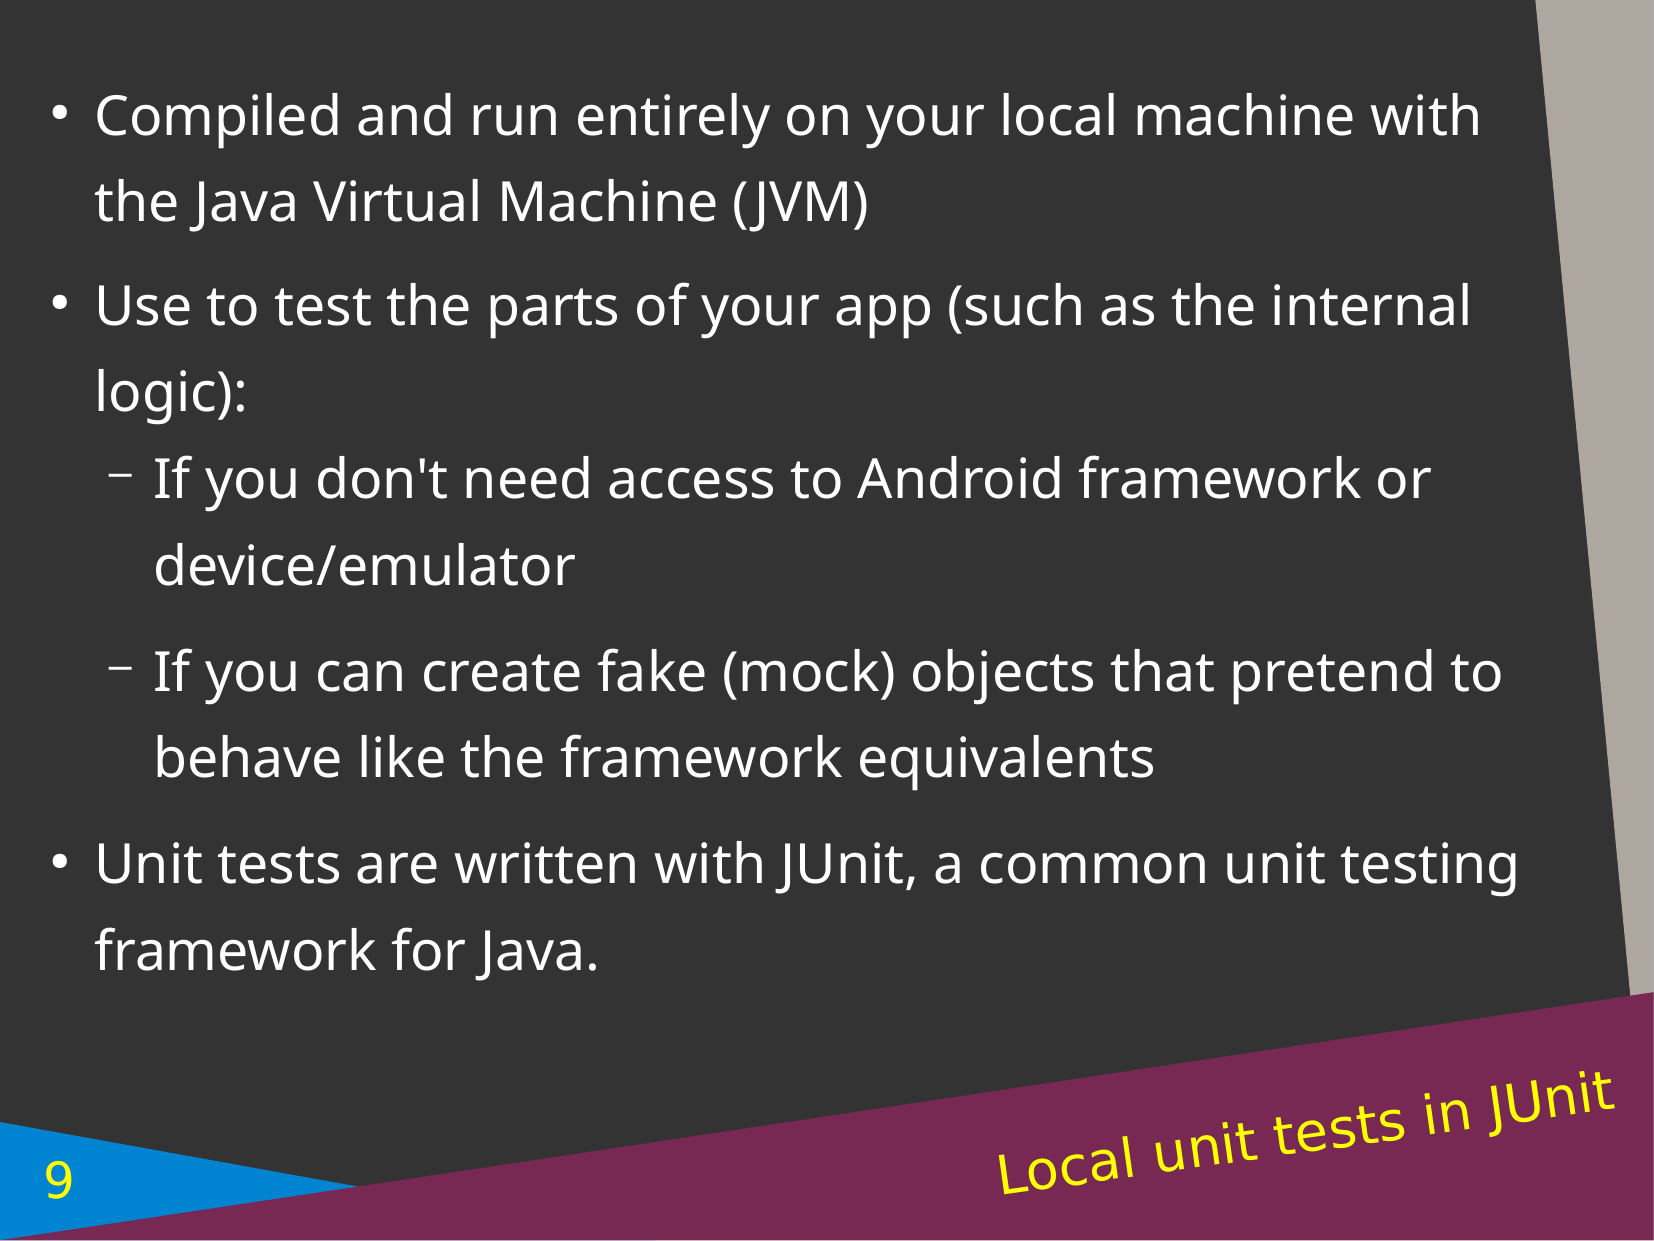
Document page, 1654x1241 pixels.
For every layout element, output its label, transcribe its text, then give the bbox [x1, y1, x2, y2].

title Local unit tests in JUnit [956, 995, 1654, 1241]
list Compiled and run entirely on your local machine with the Java Virtual Machine (JVM) Use to test the parts of your app (such as the internal logic): If you don't need access to Android framework or device/emulator If you can create fake (mock) objects that pretend to behave like the framework equivalents Unit tests are written with JUnit, a common unit testing framework for Java. [35, 59, 1524, 993]
